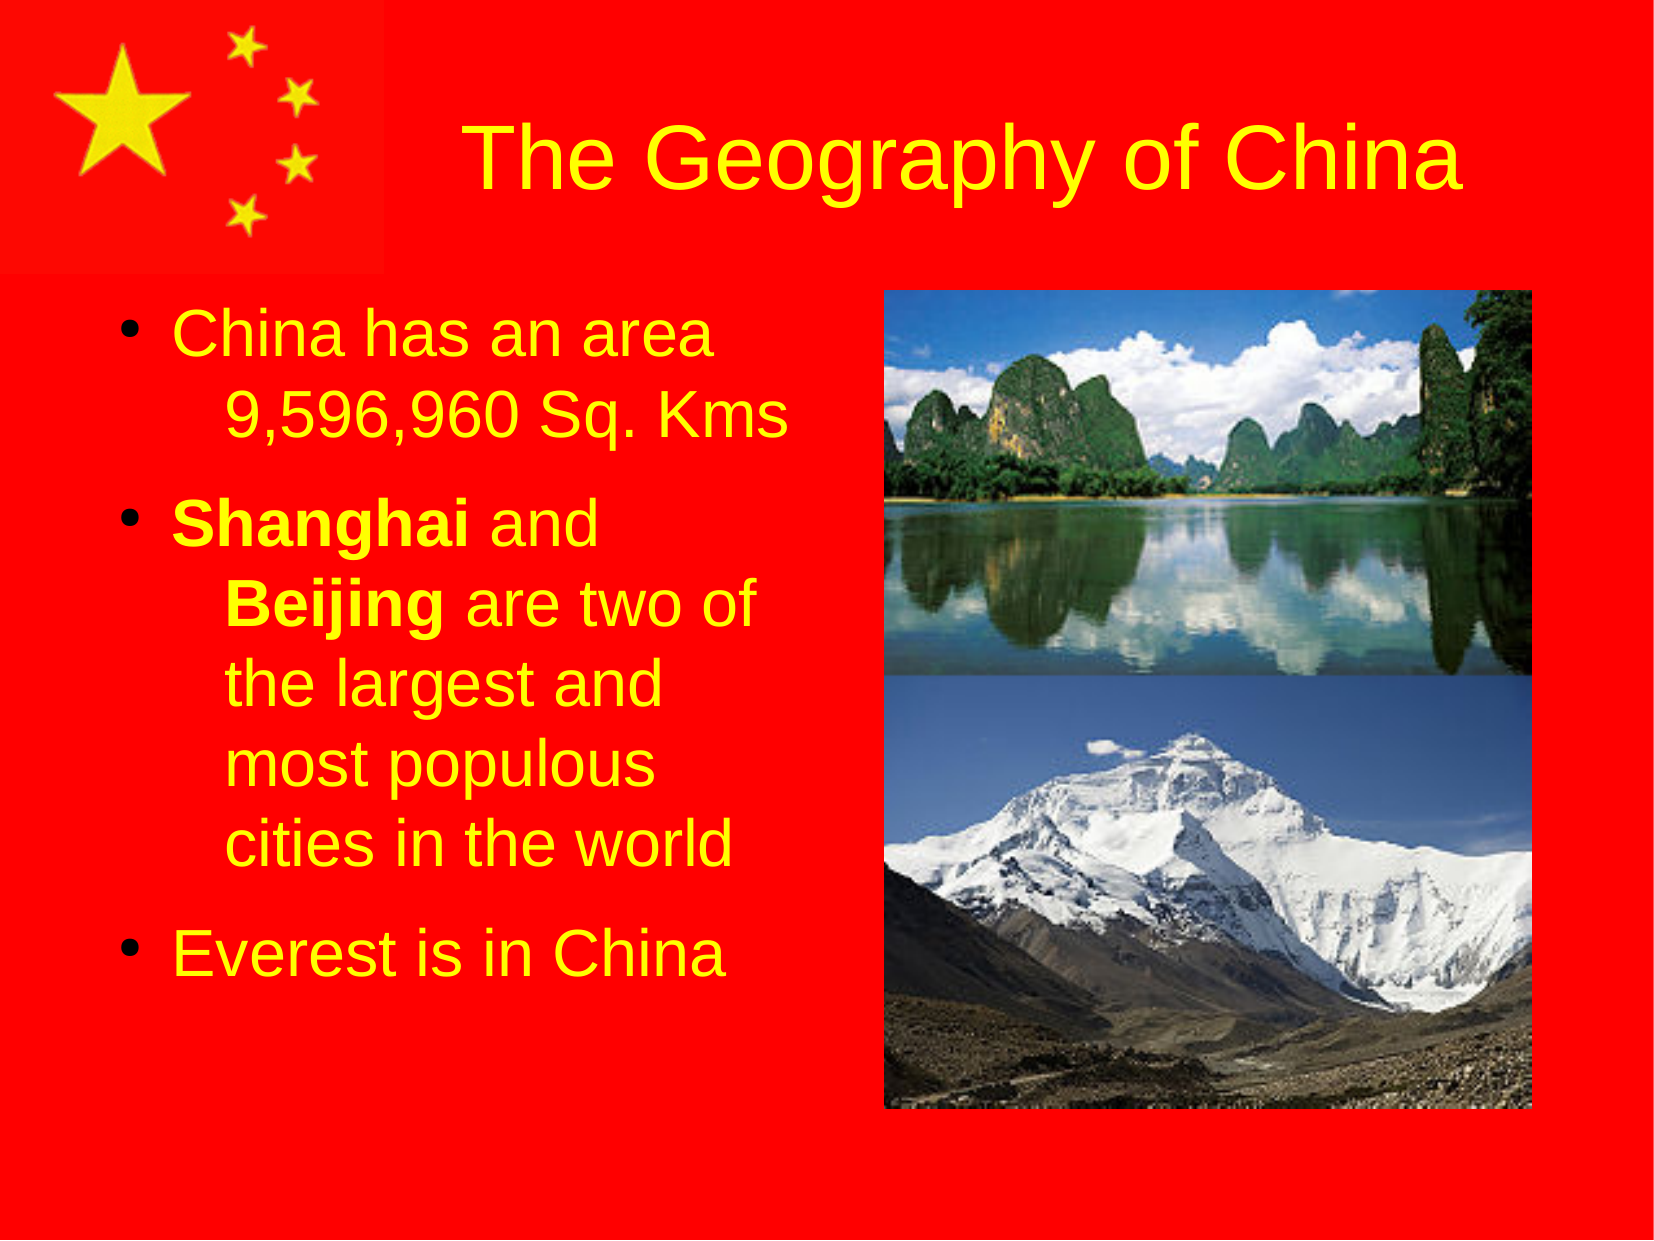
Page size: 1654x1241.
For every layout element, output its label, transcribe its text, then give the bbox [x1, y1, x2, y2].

list China has an area 9,596,960 Sq. Kms Shanghai and Beijing are two of the largest and most populous cities in the world Everest is in China [82, 290, 809, 1109]
title The Geography of China [354, 49, 1571, 257]
picture [884, 290, 1532, 1109]
